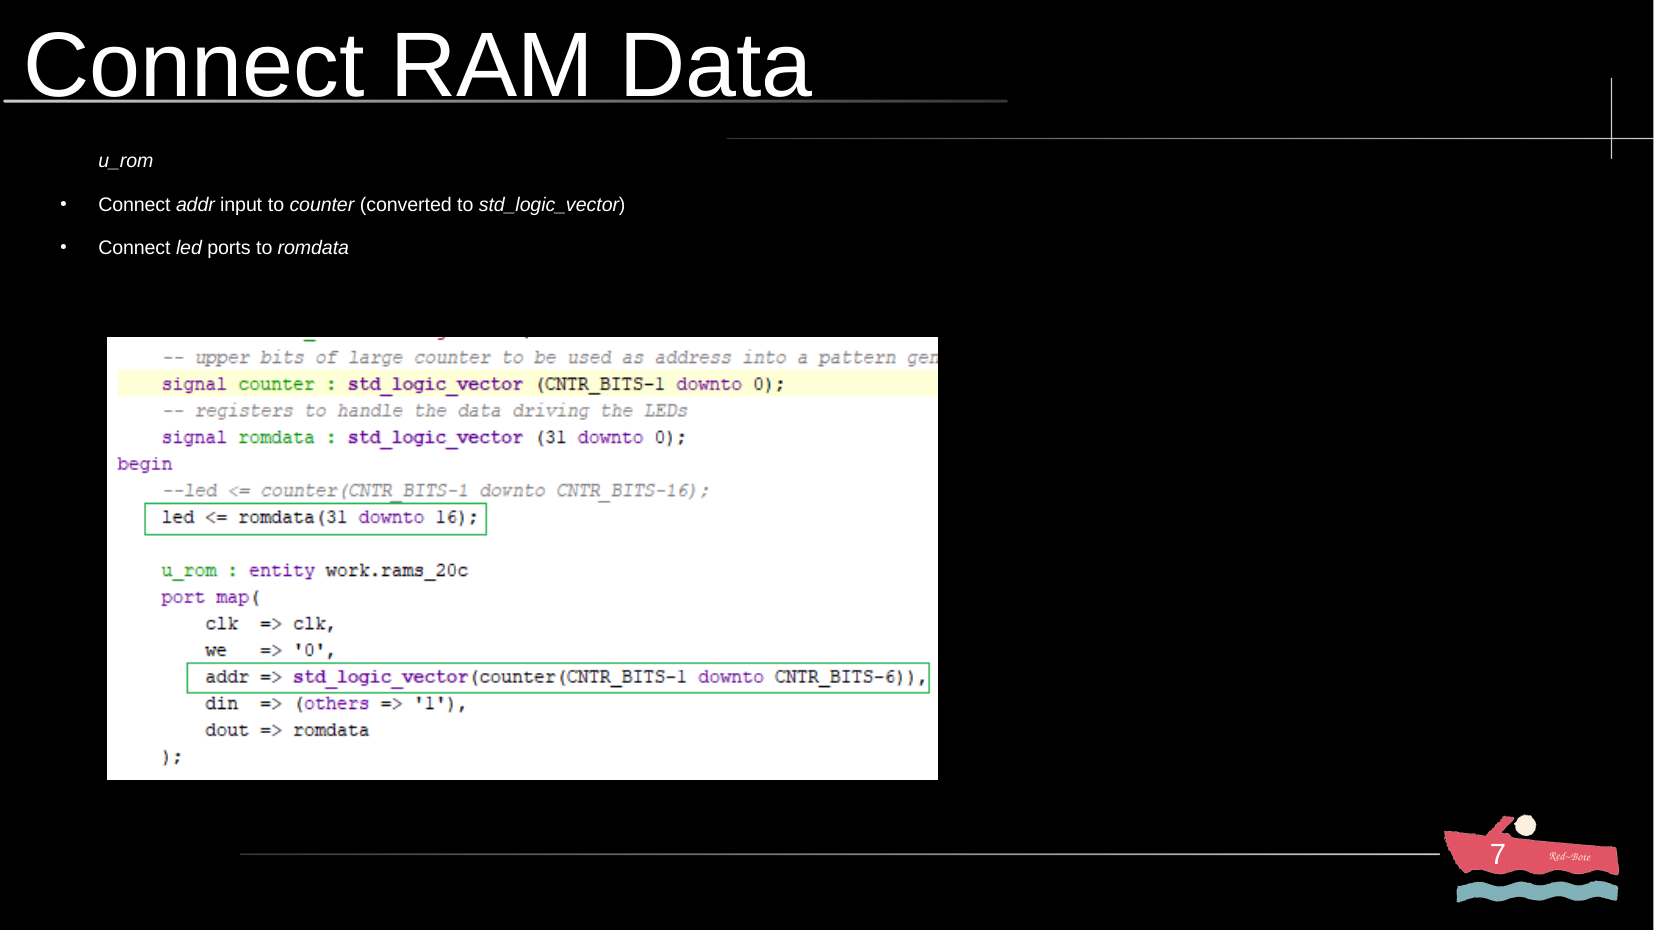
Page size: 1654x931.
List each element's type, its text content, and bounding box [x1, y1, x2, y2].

list u_rom Connect addr input to counter (converted to std_logic_vector) Connect led ports to romdata [47, 150, 863, 259]
picture [1440, 807, 1625, 908]
title Connect RAM Data [23, 11, 1589, 119]
picture [107, 337, 938, 780]
